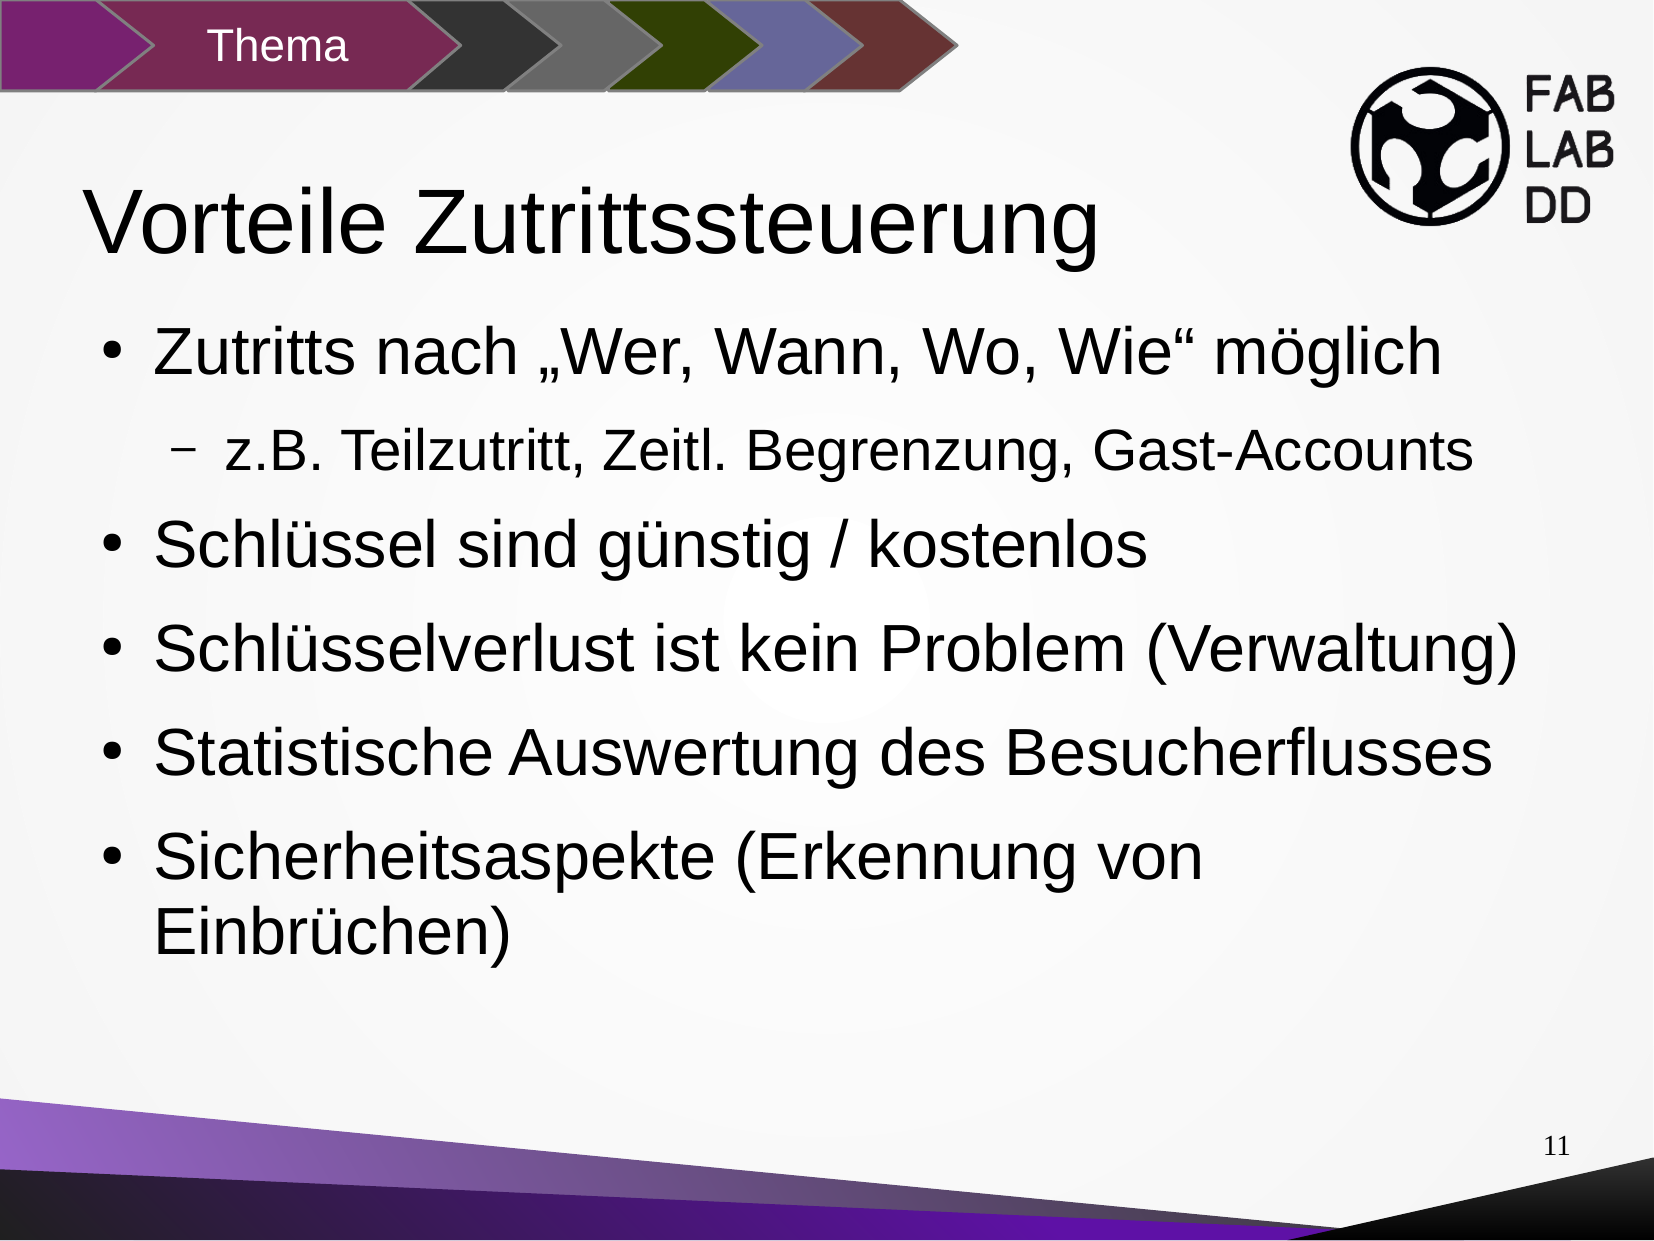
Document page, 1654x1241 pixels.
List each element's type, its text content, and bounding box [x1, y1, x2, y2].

list Zutritts nach „Wer, Wann, Wo, Wie“ möglich z.B. Teilzutritt, Zeitl. Begrenzung, Gast-Accounts Schlüssel sind günstig / kostenlos Schlüsselverlust ist kein Problem (Verwaltung) Statistische Auswertung des Besucherflusses Sicherheitsaspekte (Erkennung von Einbrüchen) [82, 313, 1538, 1034]
picture [1324, 36, 1642, 257]
text_box [0, 0, 154, 91]
text_box [409, 0, 958, 91]
text_box Thema [98, 0, 461, 91]
title Vorteile Zutrittssteuerung [82, 118, 1300, 313]
